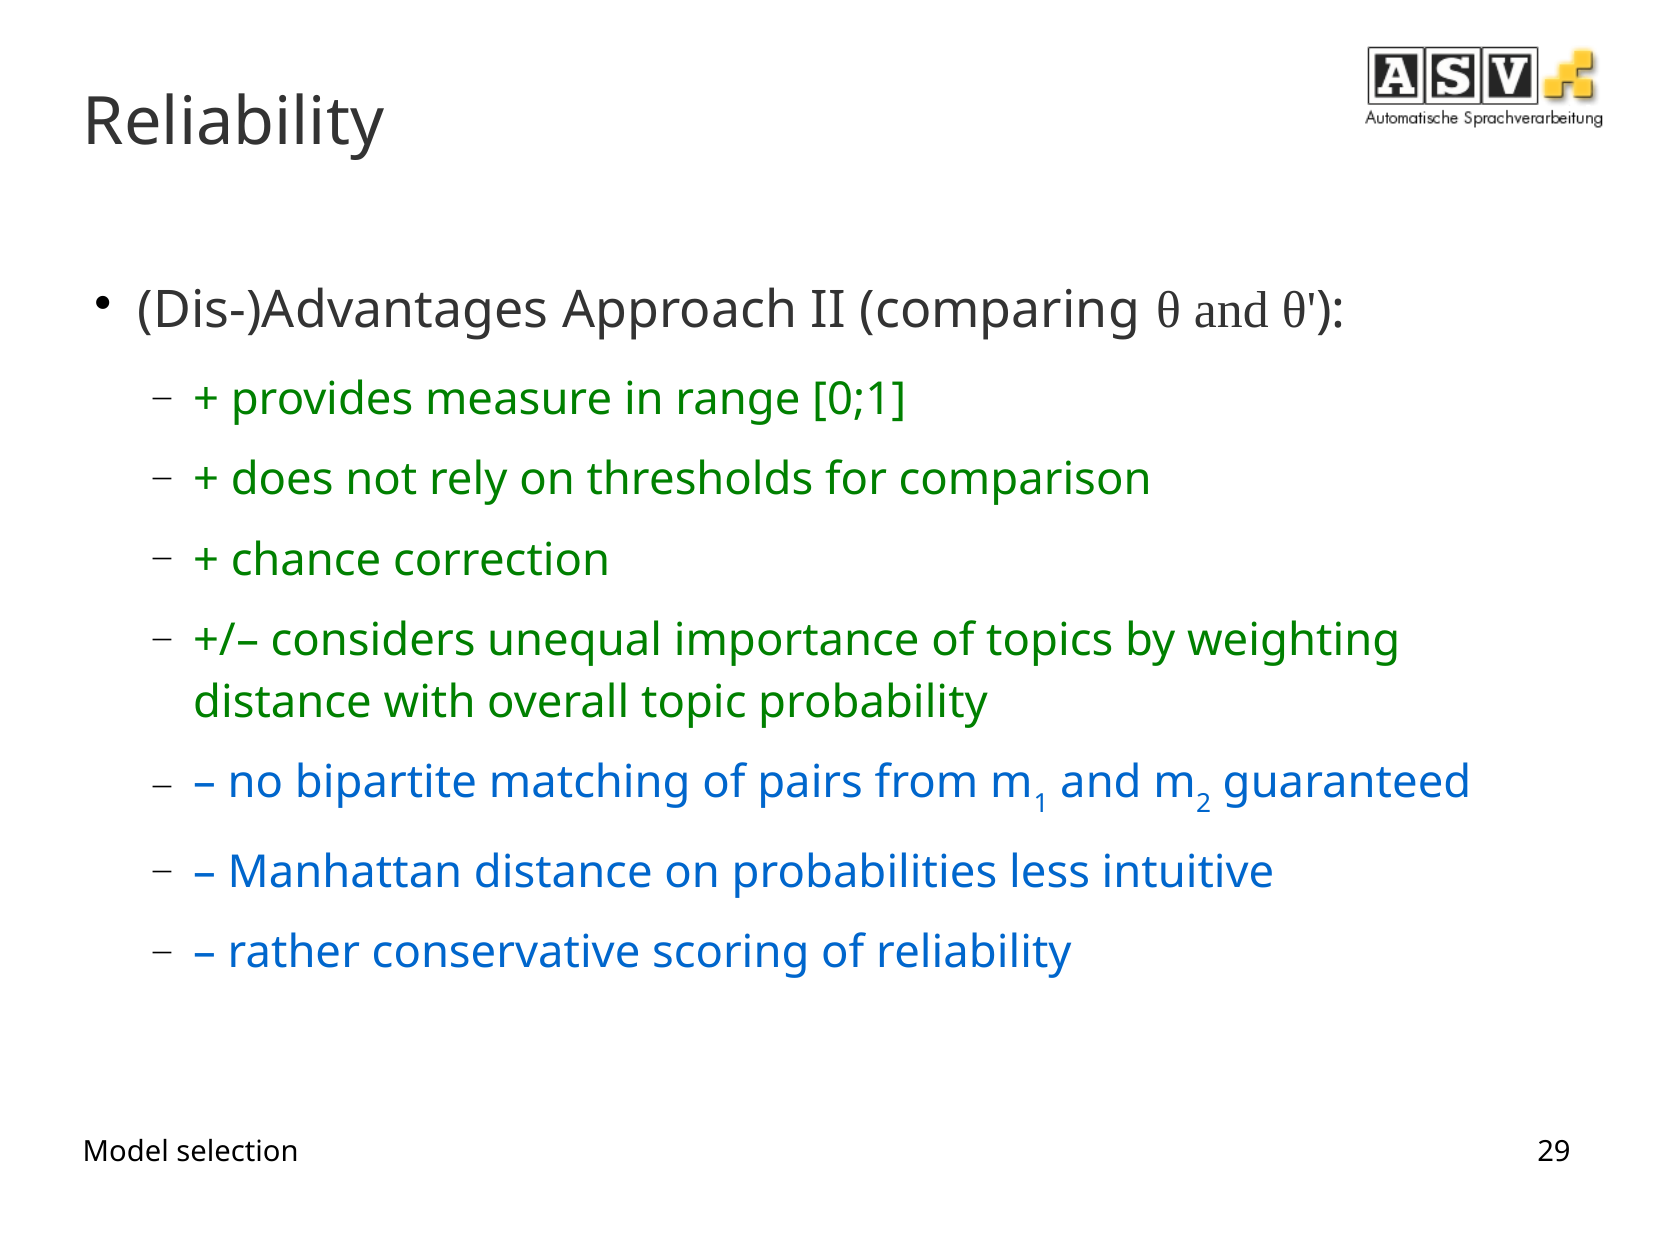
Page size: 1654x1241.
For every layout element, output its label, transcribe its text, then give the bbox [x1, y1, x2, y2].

list (Dis-)Advantages Approach II (comparing θ and θ'): + provides measure in range [0;1] + does not rely on thresholds for comparison + chance correction +/– considers unequal importance of topics by weighting distance with overall topic probability – no bipartite matching of pairs from m1 and m2 guaranteed – Manhattan distance on probabilities less intuitive – rather conservative scoring of reliability [82, 271, 1538, 991]
picture [1364, 43, 1605, 129]
title Reliability [82, 49, 1347, 189]
